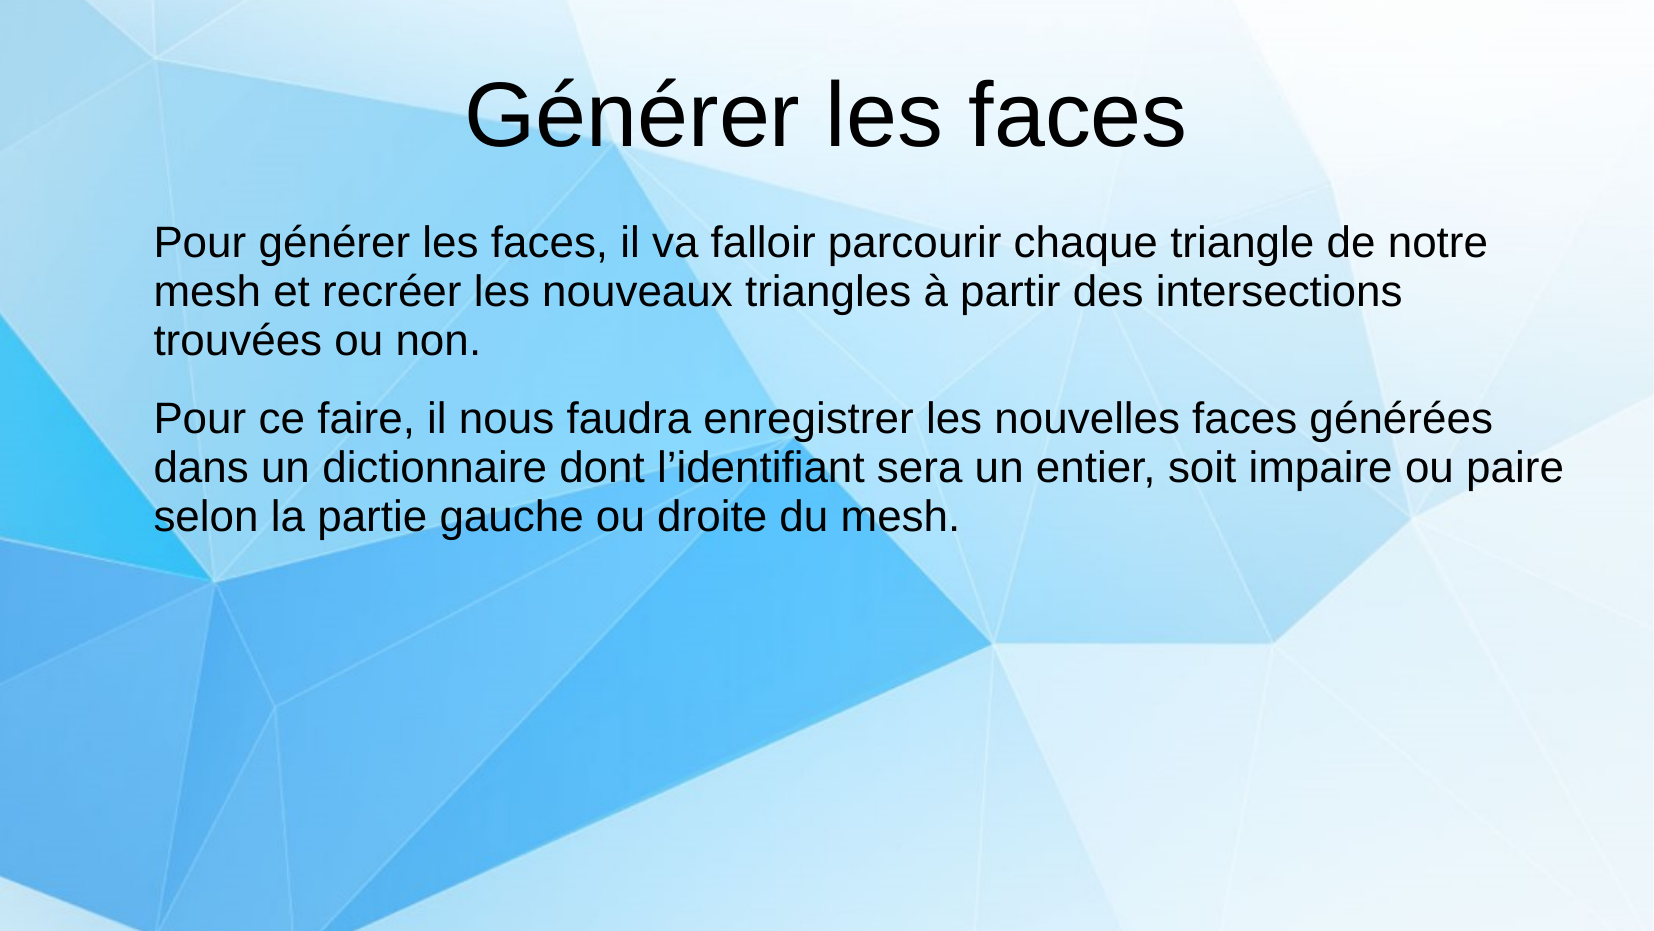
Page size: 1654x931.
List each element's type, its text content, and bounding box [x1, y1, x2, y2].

list Pour générer les faces, il va falloir parcourir chaque triangle de notre mesh et recréer les nouveaux triangles à partir des intersections trouvées ou non. Pour ce faire, il nous faudra enregistrer les nouvelles faces générées dans un dictionnaire dont l’identifiant sera un entier, soit impaire ou paire selon la partie gauche ou droite du mesh. [82, 217, 1571, 758]
picture [0, 0, 1654, 931]
title Générer les faces [82, 37, 1571, 193]
